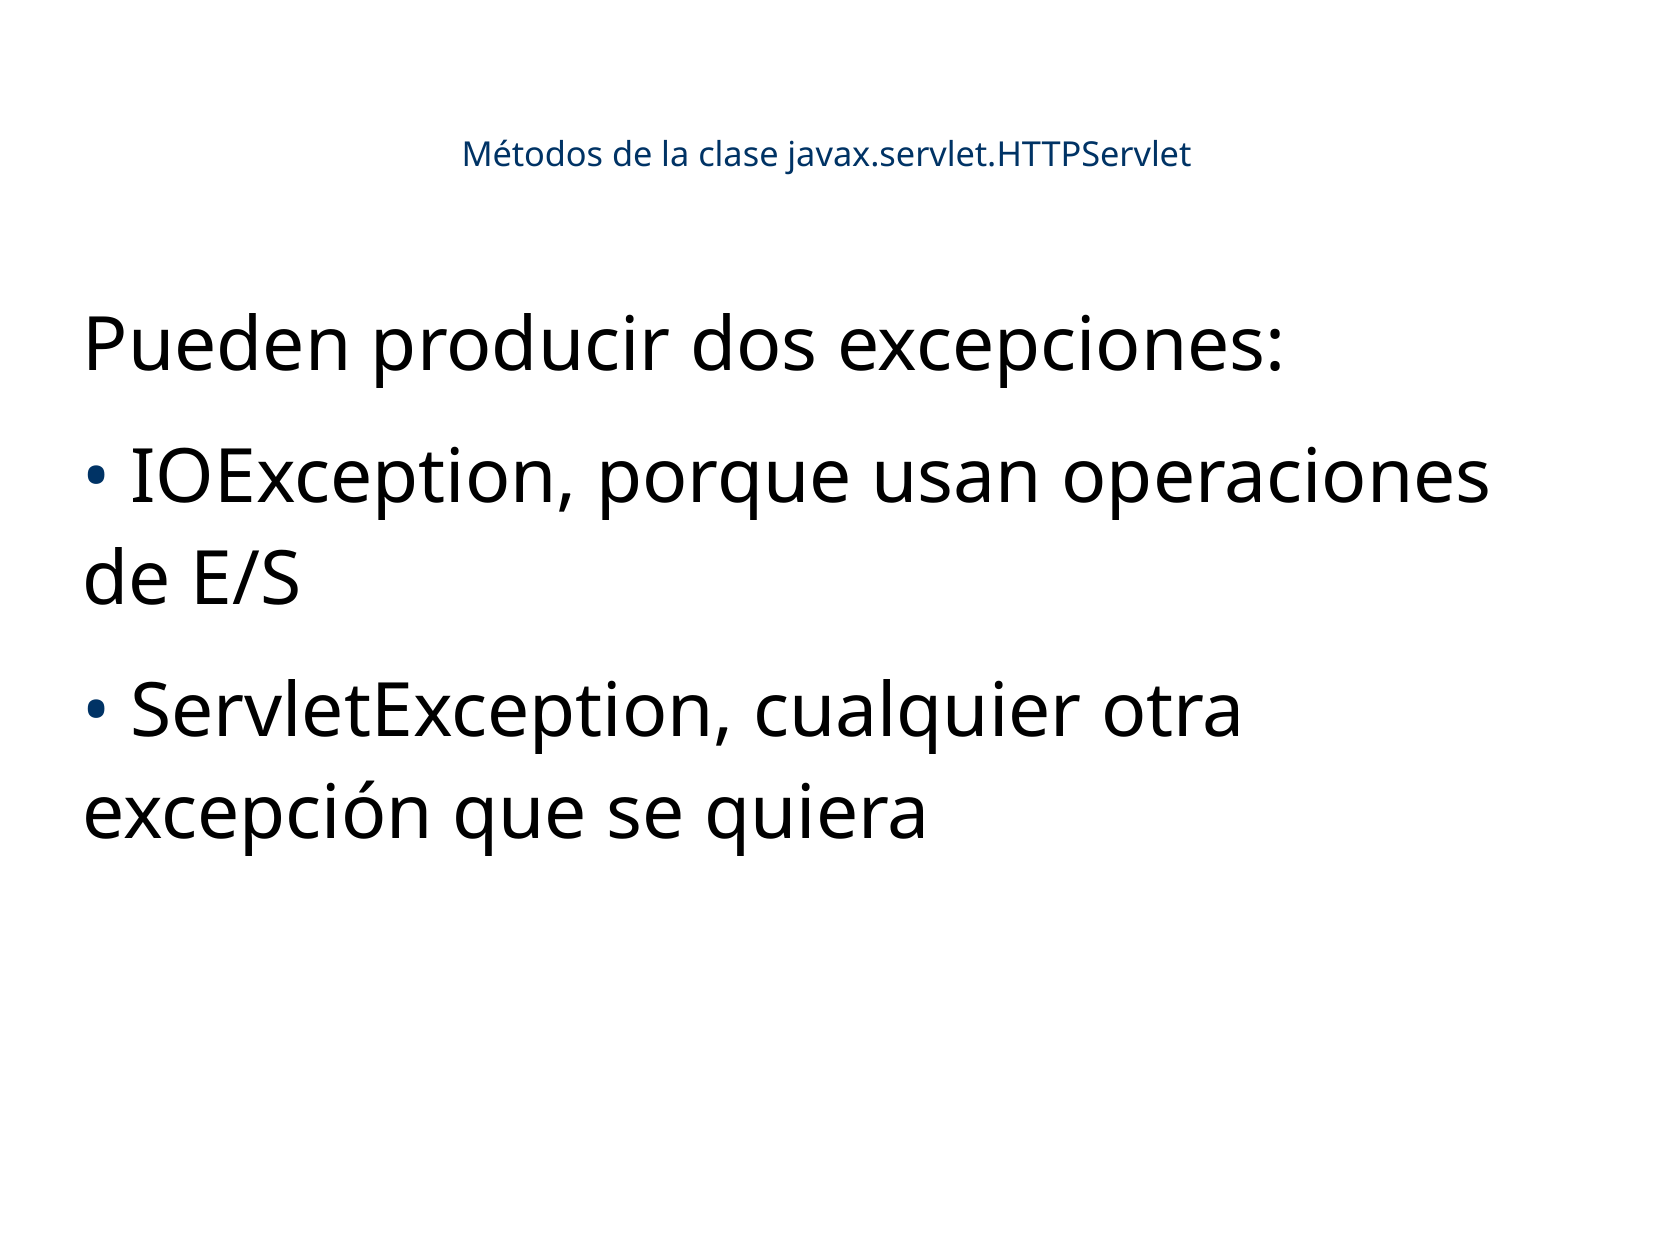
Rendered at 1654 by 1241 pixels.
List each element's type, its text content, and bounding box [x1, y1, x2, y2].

list Pueden producir dos excepciones: • IOException, porque usan operaciones de E/S • ServletException, cualquier otra excepción que se quiera [82, 290, 1571, 1109]
title Métodos de la clase javax.servlet.HTTPServlet [82, 49, 1571, 257]
